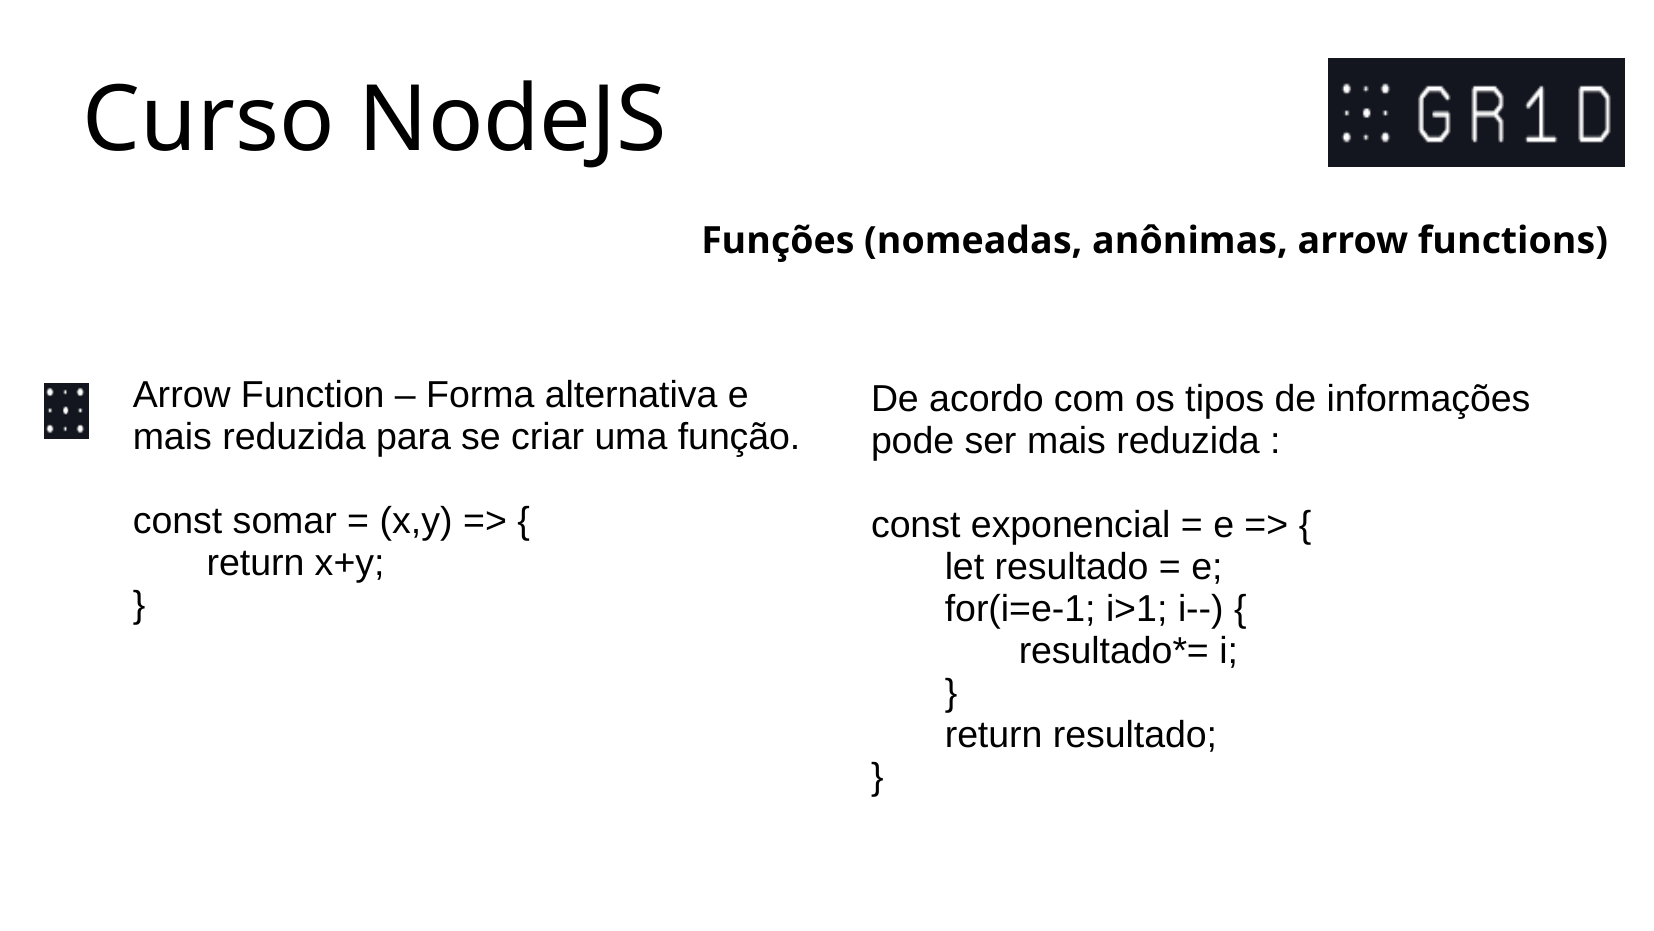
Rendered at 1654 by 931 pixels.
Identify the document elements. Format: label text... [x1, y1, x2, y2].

title Curso NodeJS [82, 37, 1571, 193]
text_box De acordo com os tipos de informações pode ser mais reduzida : const exponencial = e => { let resultado = e; for(i=e-1; i>1; i--) { resultado*= i; } return resultado; } [856, 370, 1565, 890]
picture [1328, 58, 1625, 167]
text_box Funções (nomeadas, anônimas, arrow functions) [118, 206, 1625, 264]
text_box Arrow Function – Forma alternativa e mais reduzida para se criar uma função. const somar = (x,y) => { return x+y; } [118, 365, 827, 759]
picture [44, 383, 89, 439]
